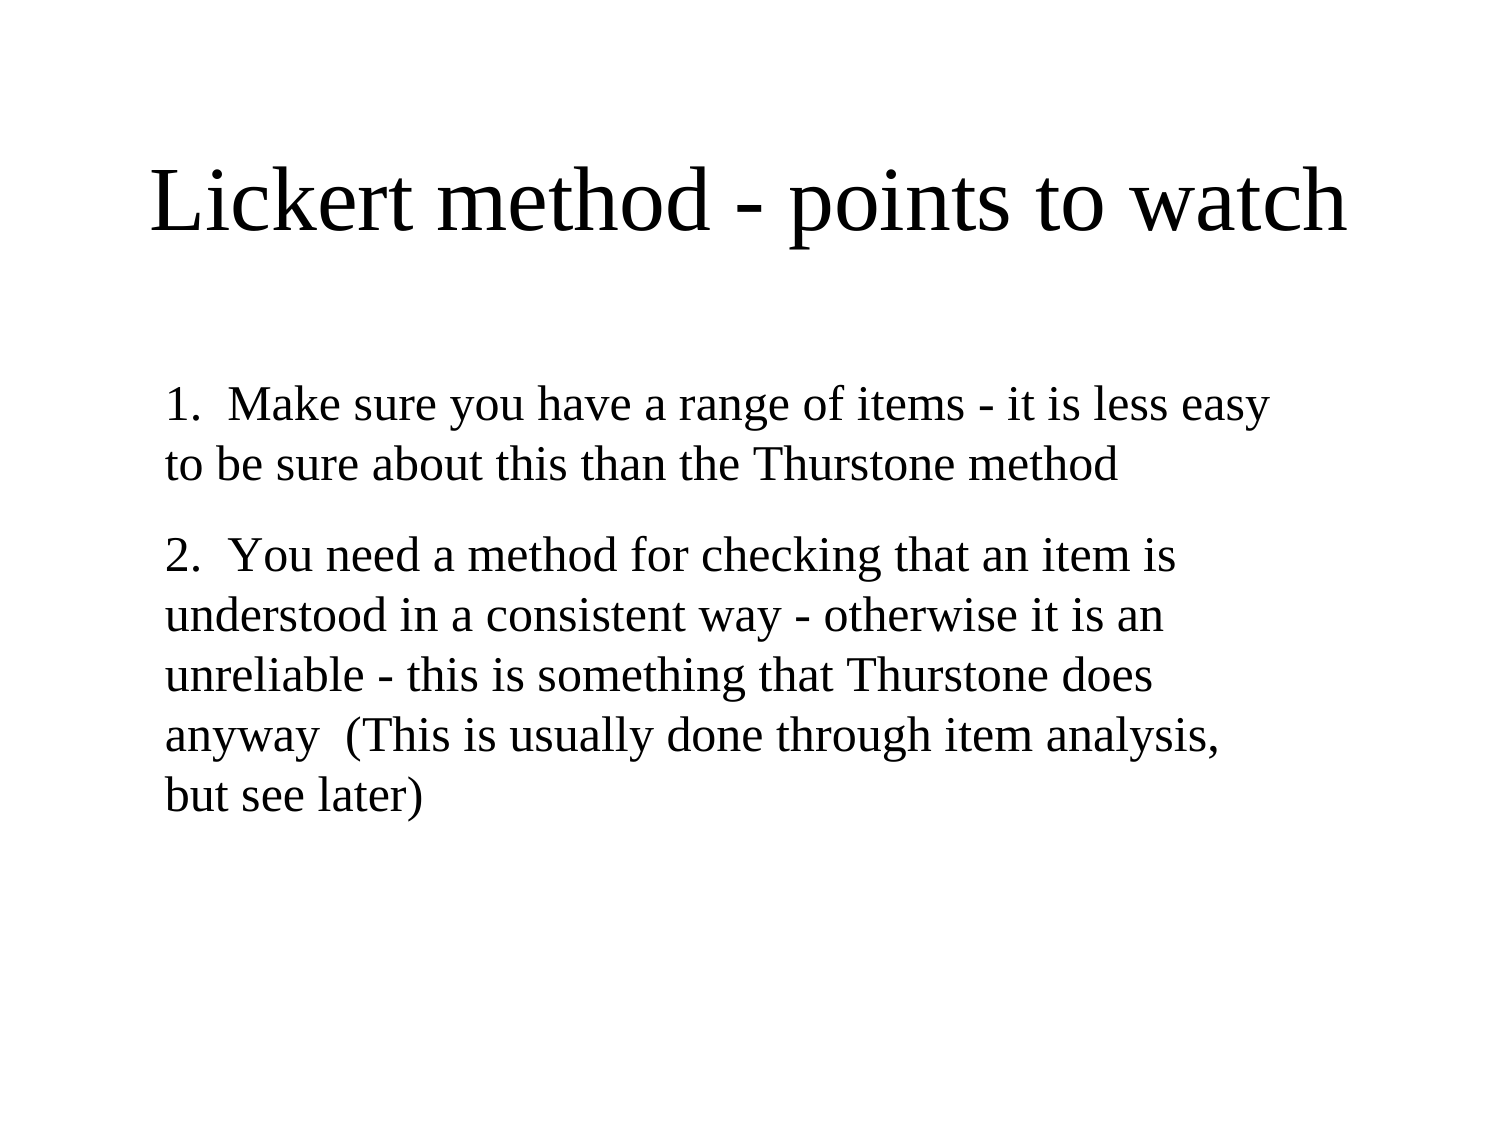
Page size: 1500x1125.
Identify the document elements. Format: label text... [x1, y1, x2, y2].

title Lickert method - points to watch [112, 99, 1388, 288]
text_box 1. Make sure you have a range of items - it is less easy to be sure about this than the Thurstone method 2. You need a method for checking that an item is understood in a consistent way - otherwise it is an unreliable - this is something that Thurstone does anyway (This is usually done through item analysis, but see later) [149, 362, 1300, 921]
